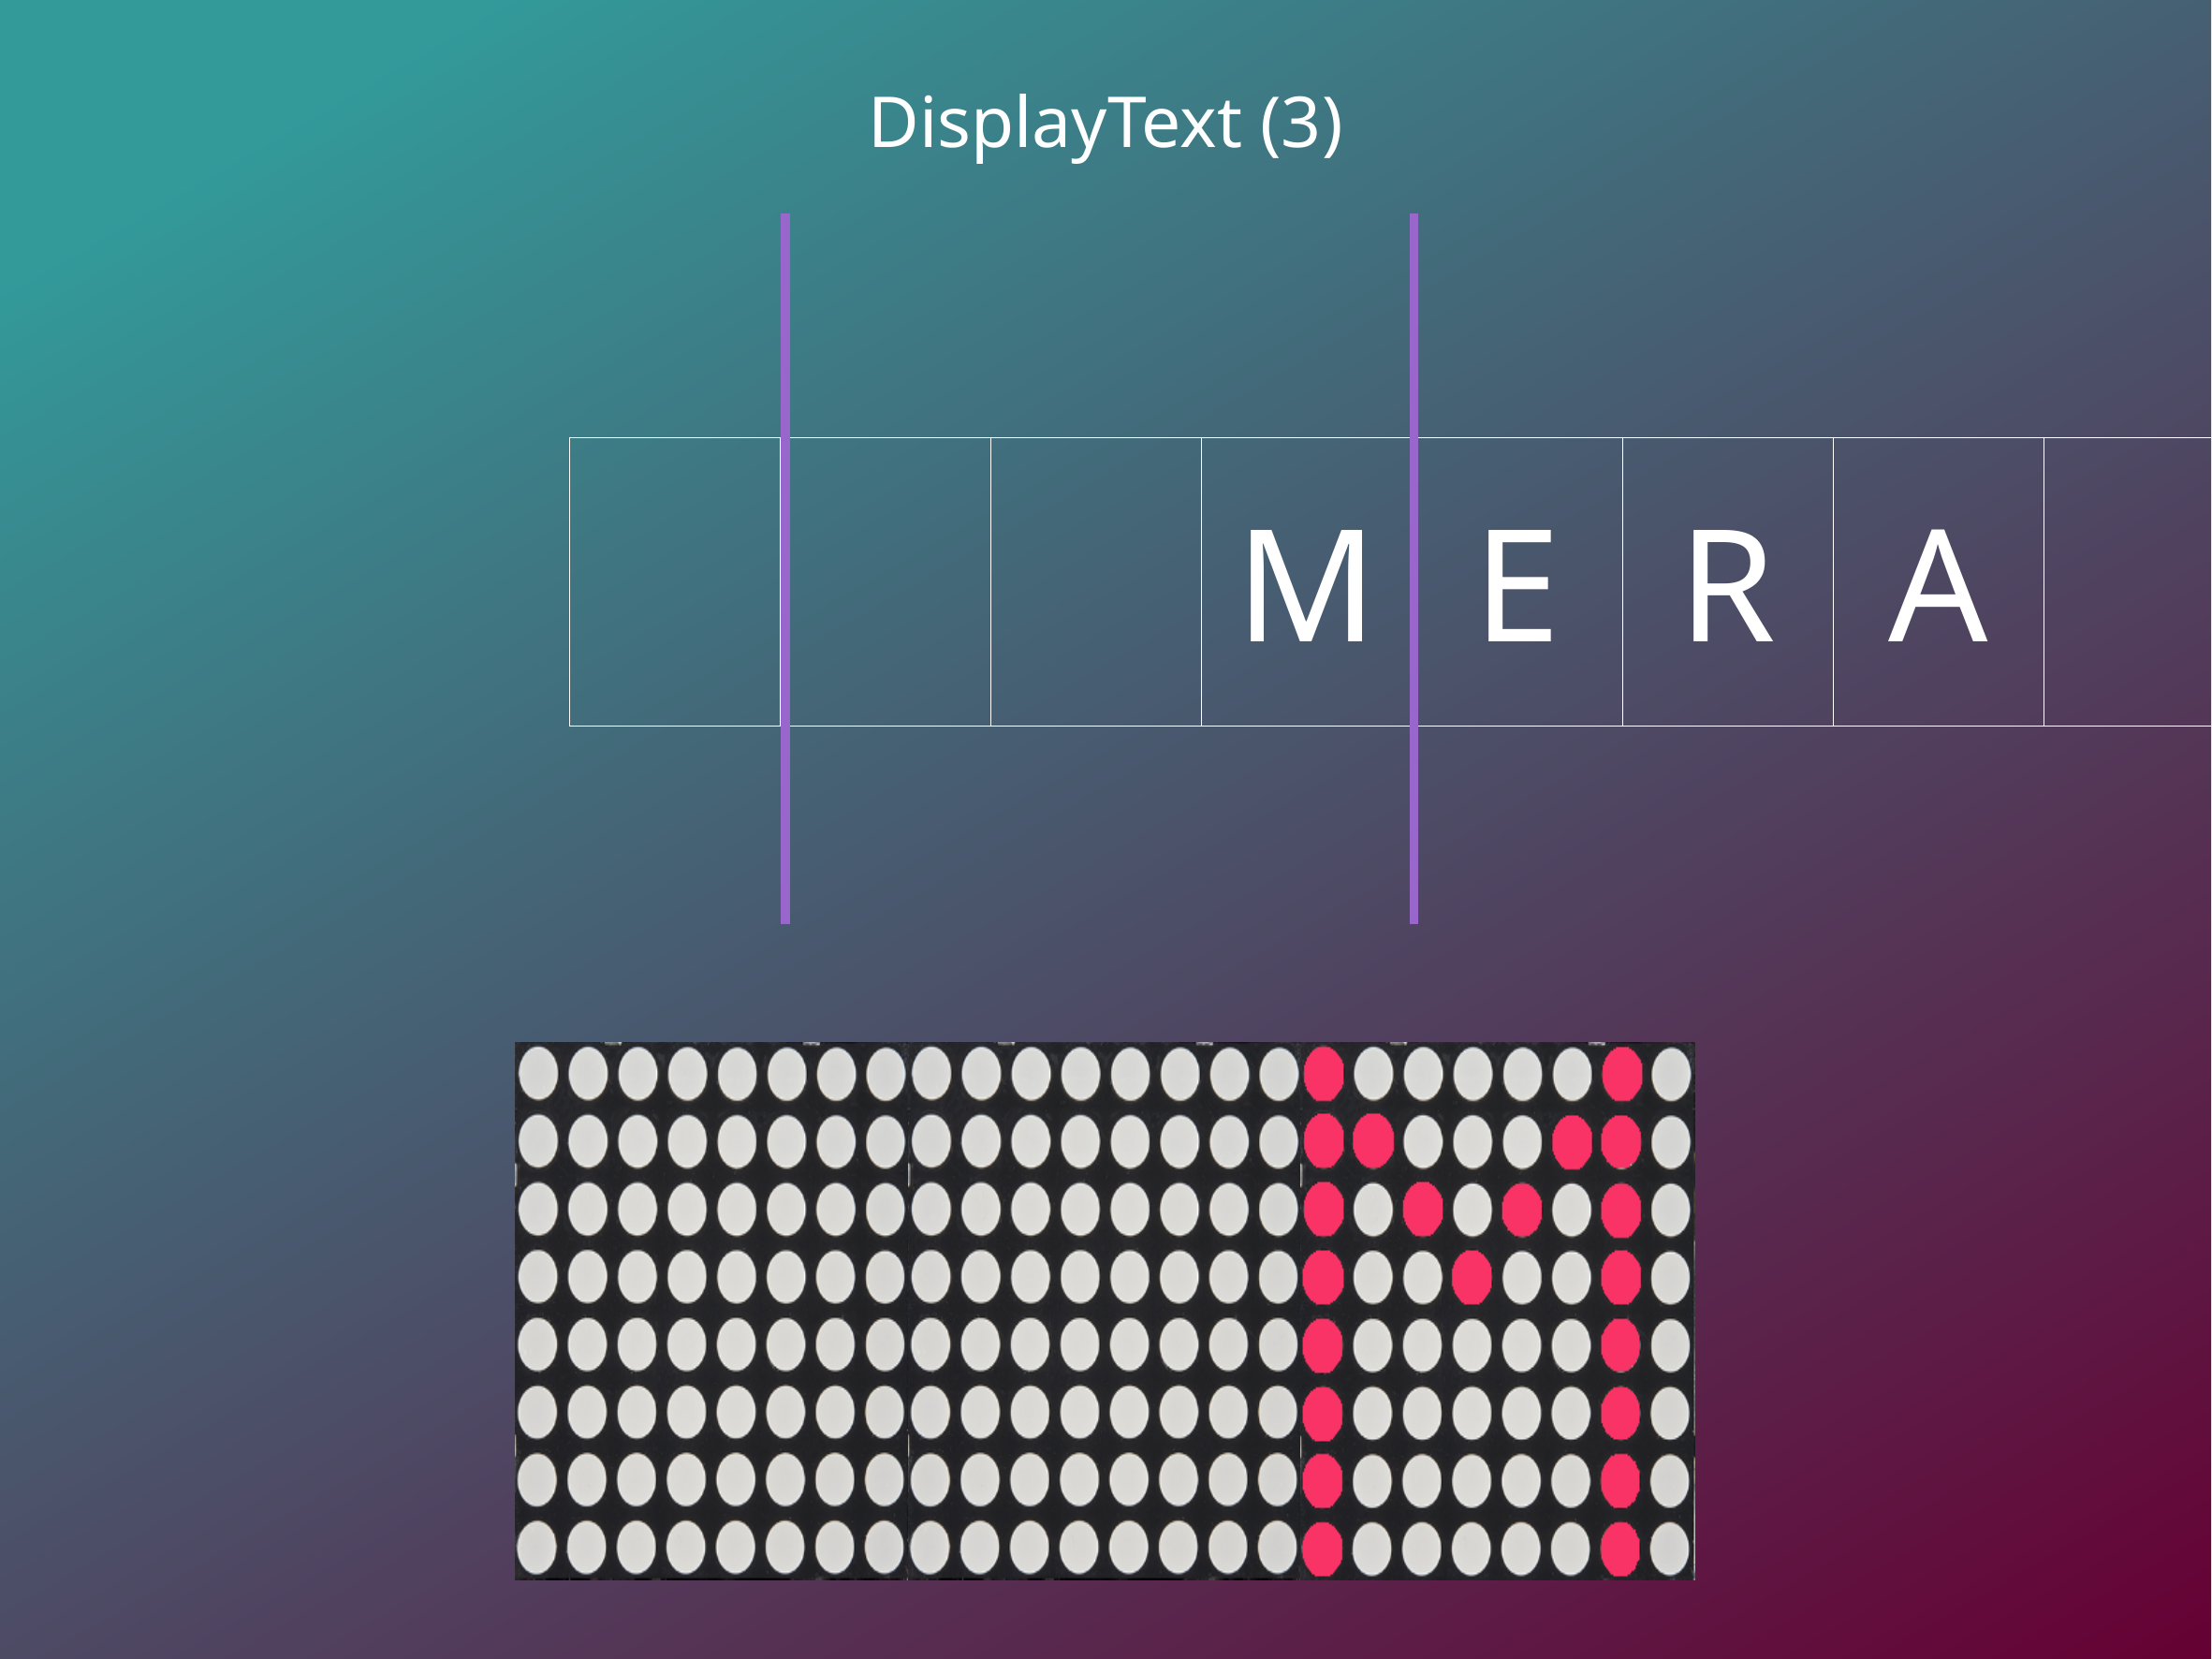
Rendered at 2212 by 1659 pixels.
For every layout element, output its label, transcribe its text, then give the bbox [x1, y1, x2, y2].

table_header [991, 438, 1201, 726]
table_header [790, 438, 990, 726]
table_header A [1834, 438, 2044, 726]
table_header R [1623, 438, 1833, 726]
text_box DisplayText (3) [843, 66, 1368, 222]
picture [515, 1042, 1695, 1580]
table_header [570, 438, 780, 726]
table_header M [1202, 438, 1410, 726]
table_header [2044, 438, 2212, 726]
table_header E [1418, 438, 1622, 726]
